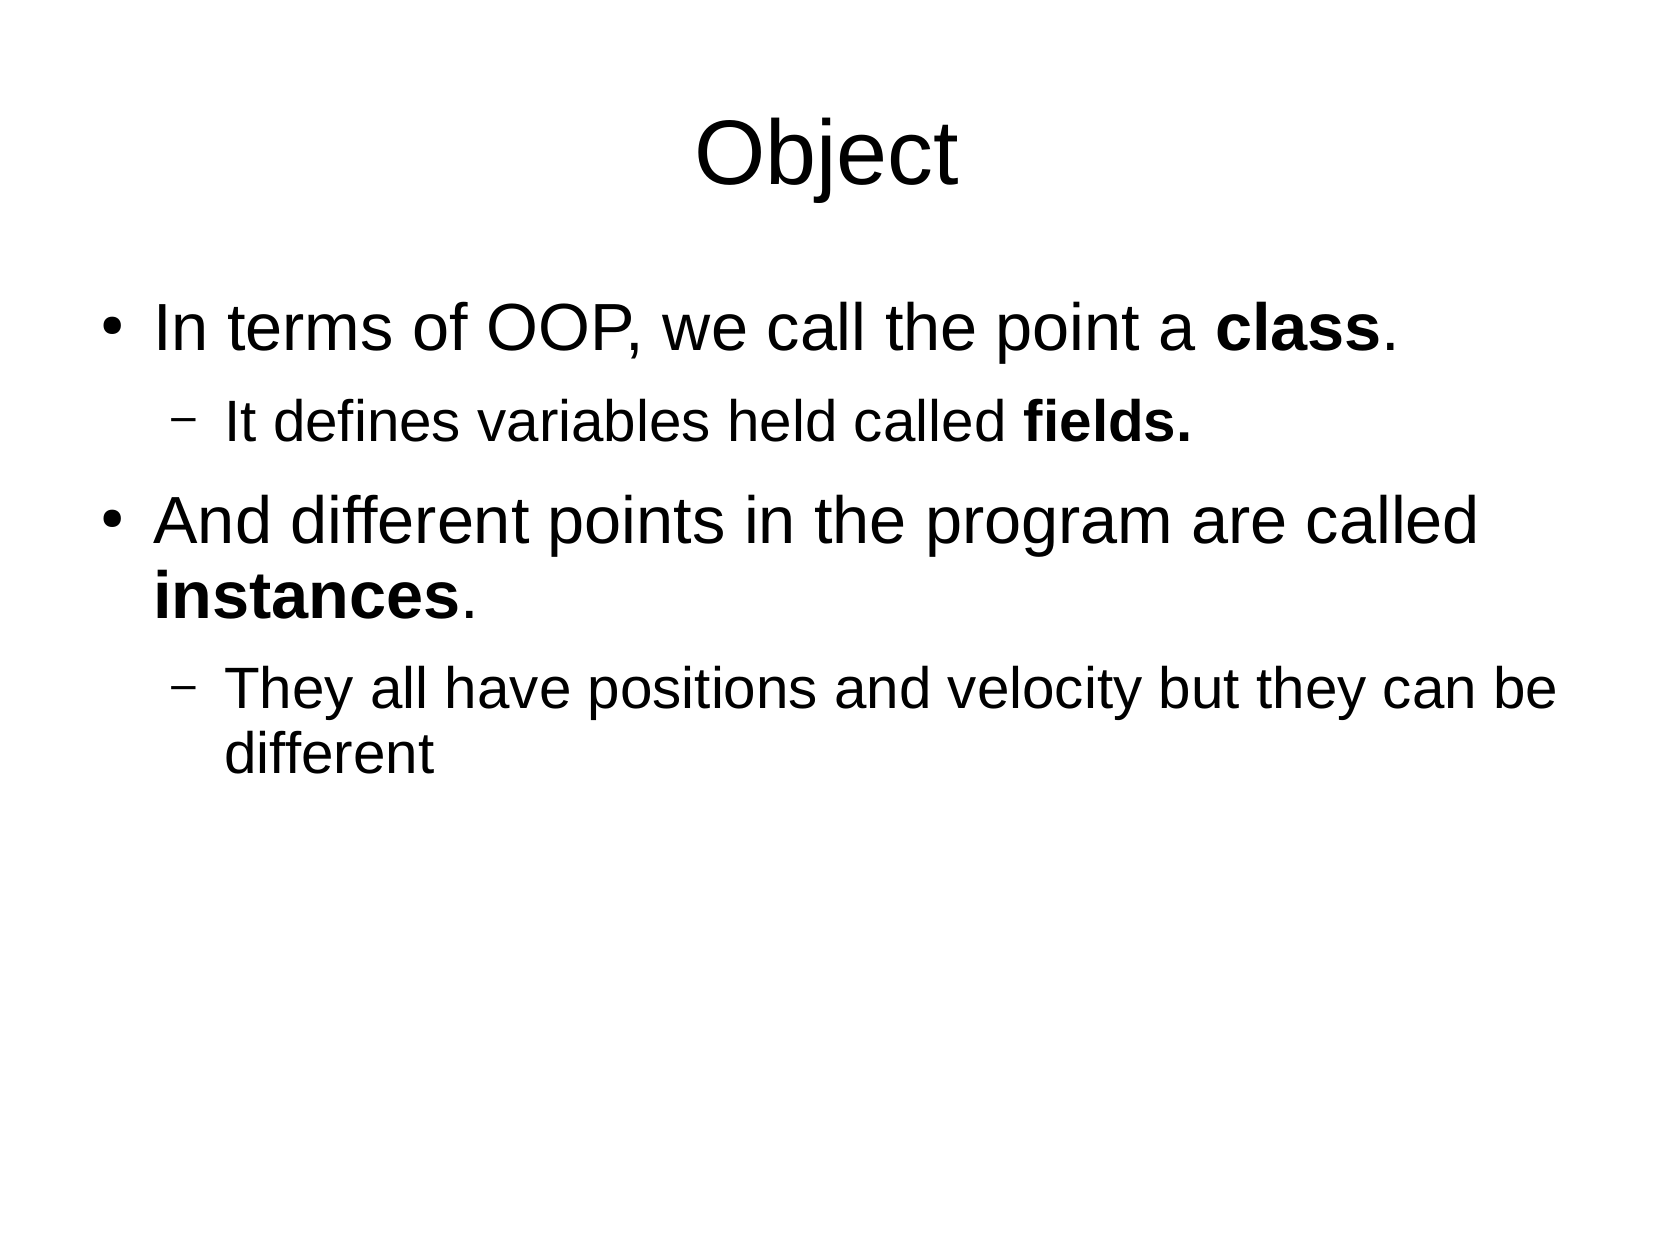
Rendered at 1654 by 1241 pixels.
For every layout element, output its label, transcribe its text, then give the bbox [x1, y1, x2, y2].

title Object [82, 49, 1571, 257]
list In terms of OOP, we call the point a class. It defines variables held called fields. And different points in the program are called instances. They all have positions and velocity but they can be different [82, 290, 1571, 1010]
